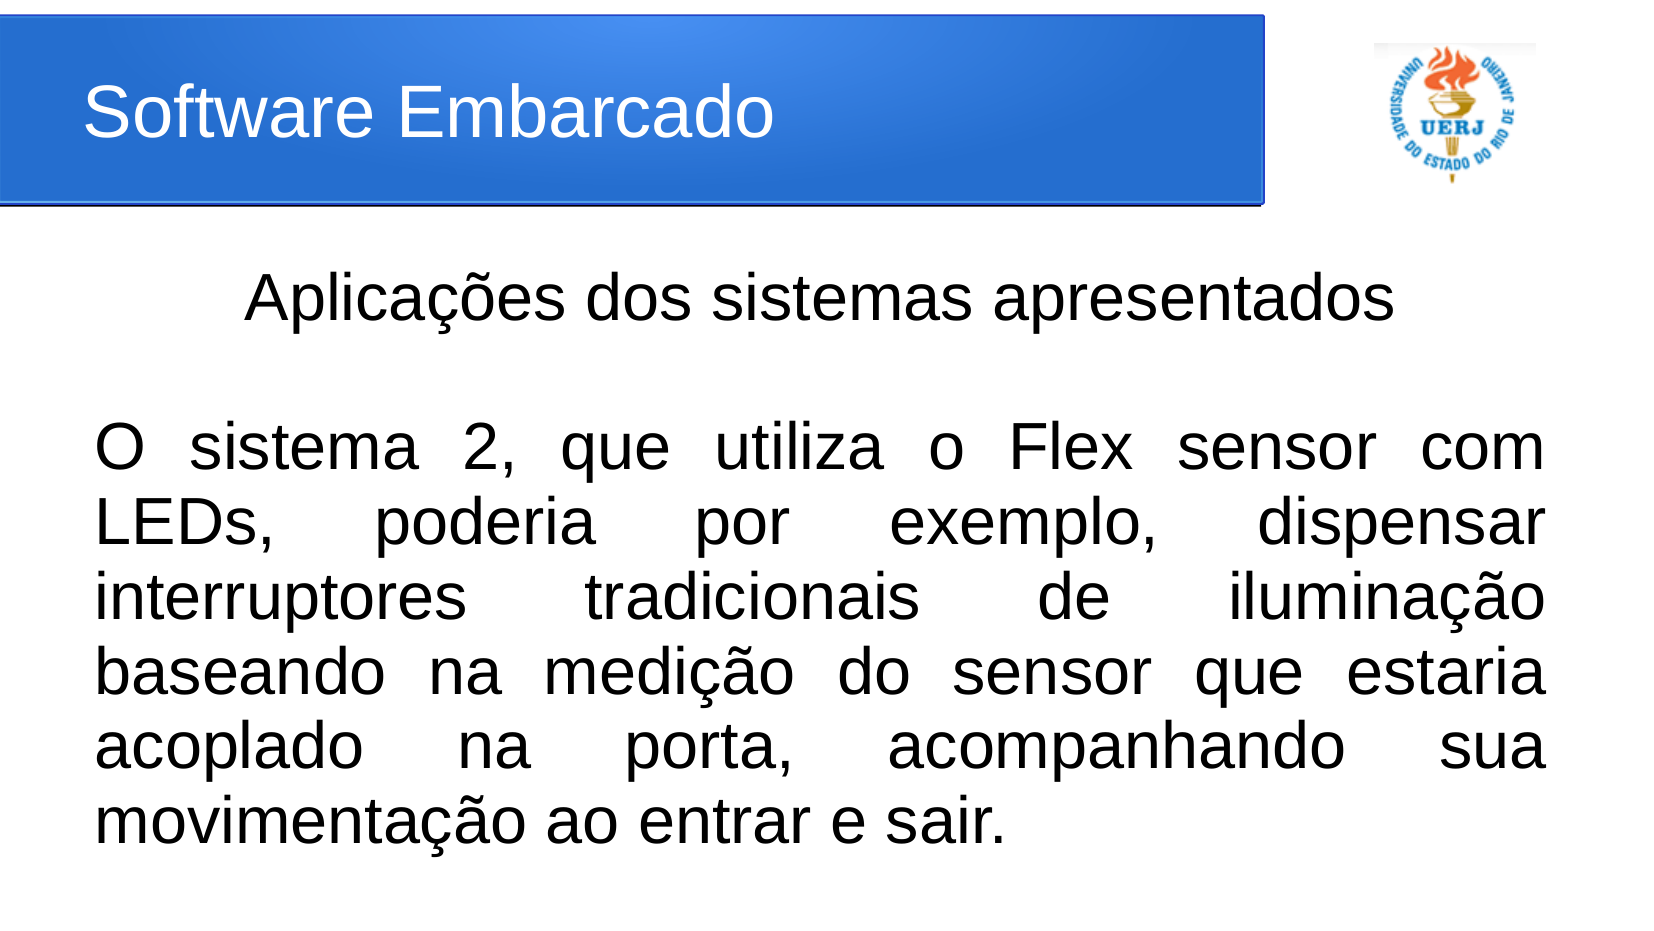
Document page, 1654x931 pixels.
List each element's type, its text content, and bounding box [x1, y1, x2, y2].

title Software Embarcado [82, 35, 1235, 189]
picture [1374, 43, 1536, 190]
subtitle Aplicações dos sistemas apresentados O sistema 2, que utiliza o Flex sensor com LEDs, poderia por exemplo, dispensar interruptores tradicionais de iluminação baseando na medição do sensor que estaria acoplado na porta, acompanhando sua movimentação ao entrar e sair. [94, 259, 1548, 931]
